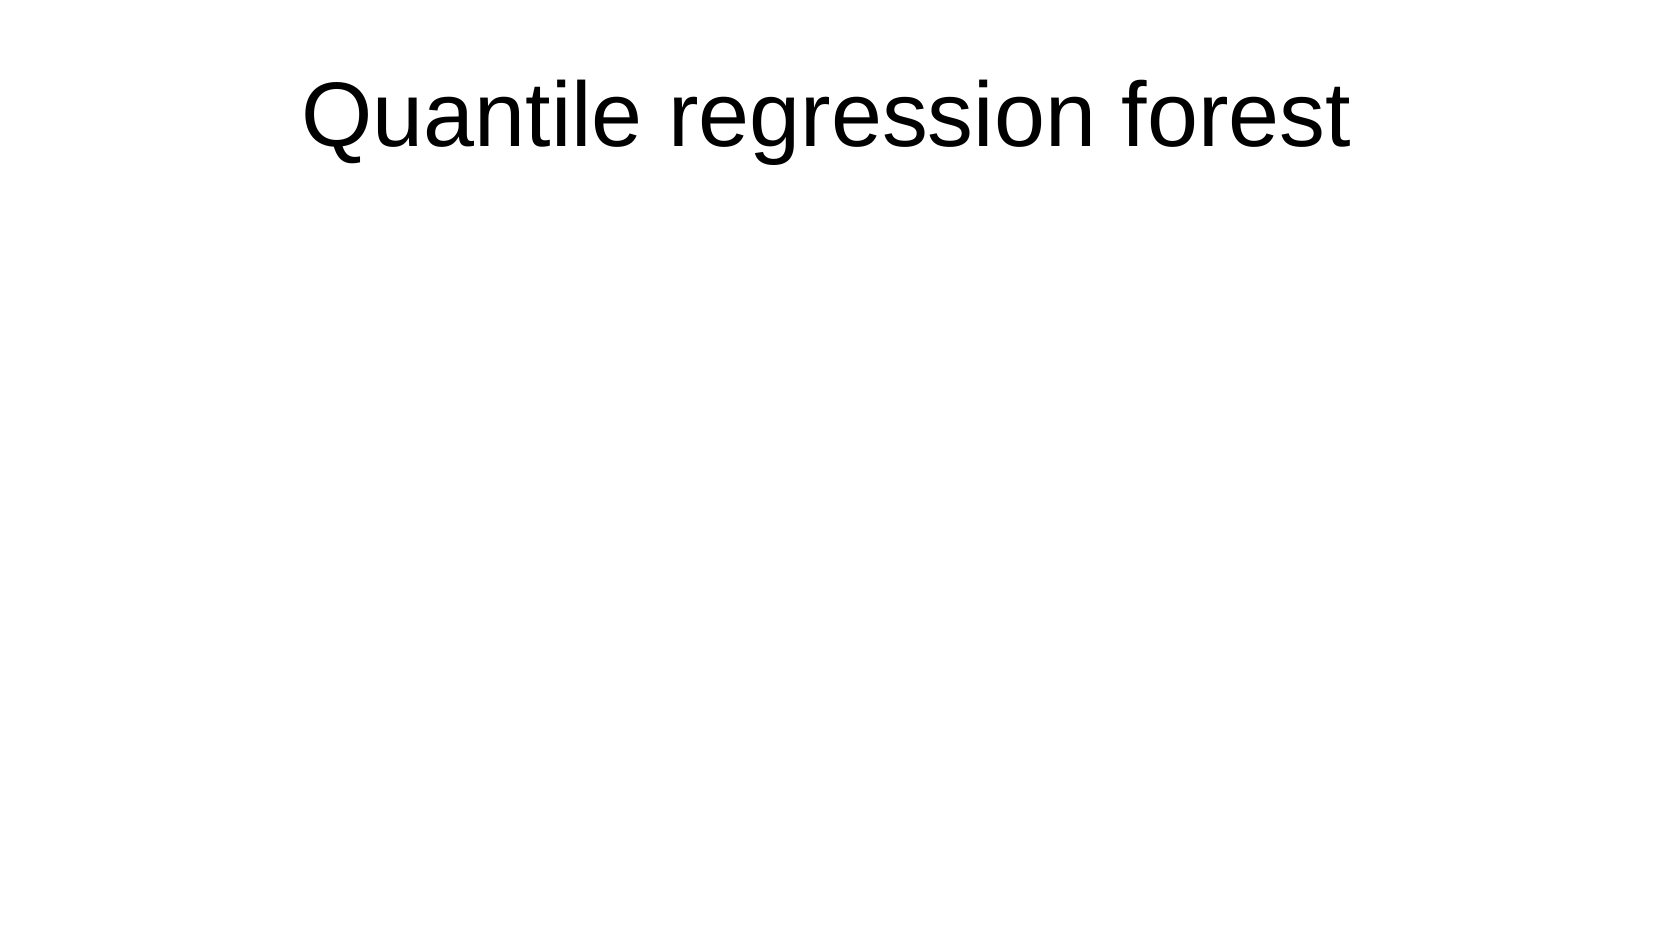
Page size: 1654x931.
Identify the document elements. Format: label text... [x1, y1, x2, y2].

title Quantile regression forest [82, 37, 1571, 193]
